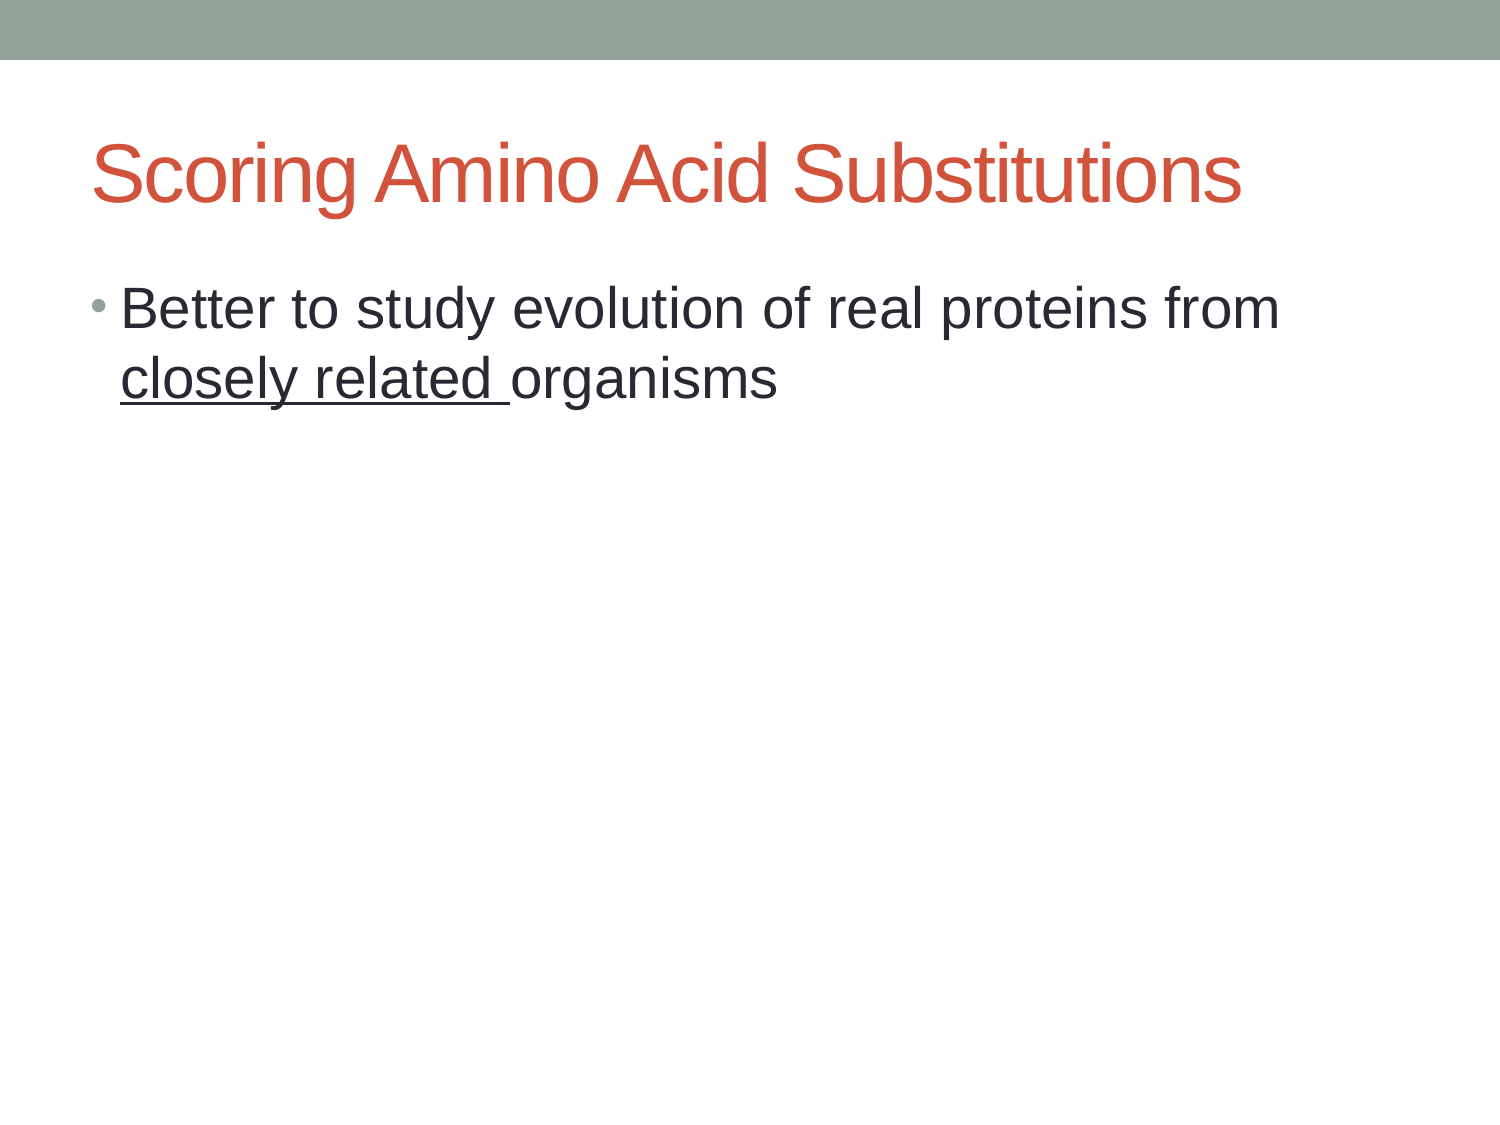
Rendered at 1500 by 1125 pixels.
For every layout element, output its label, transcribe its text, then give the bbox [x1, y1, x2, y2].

list Better to study evolution of real proteins from closely related organisms [75, 262, 1425, 1063]
title Scoring Amino Acid Substitutions [75, 87, 1425, 250]
